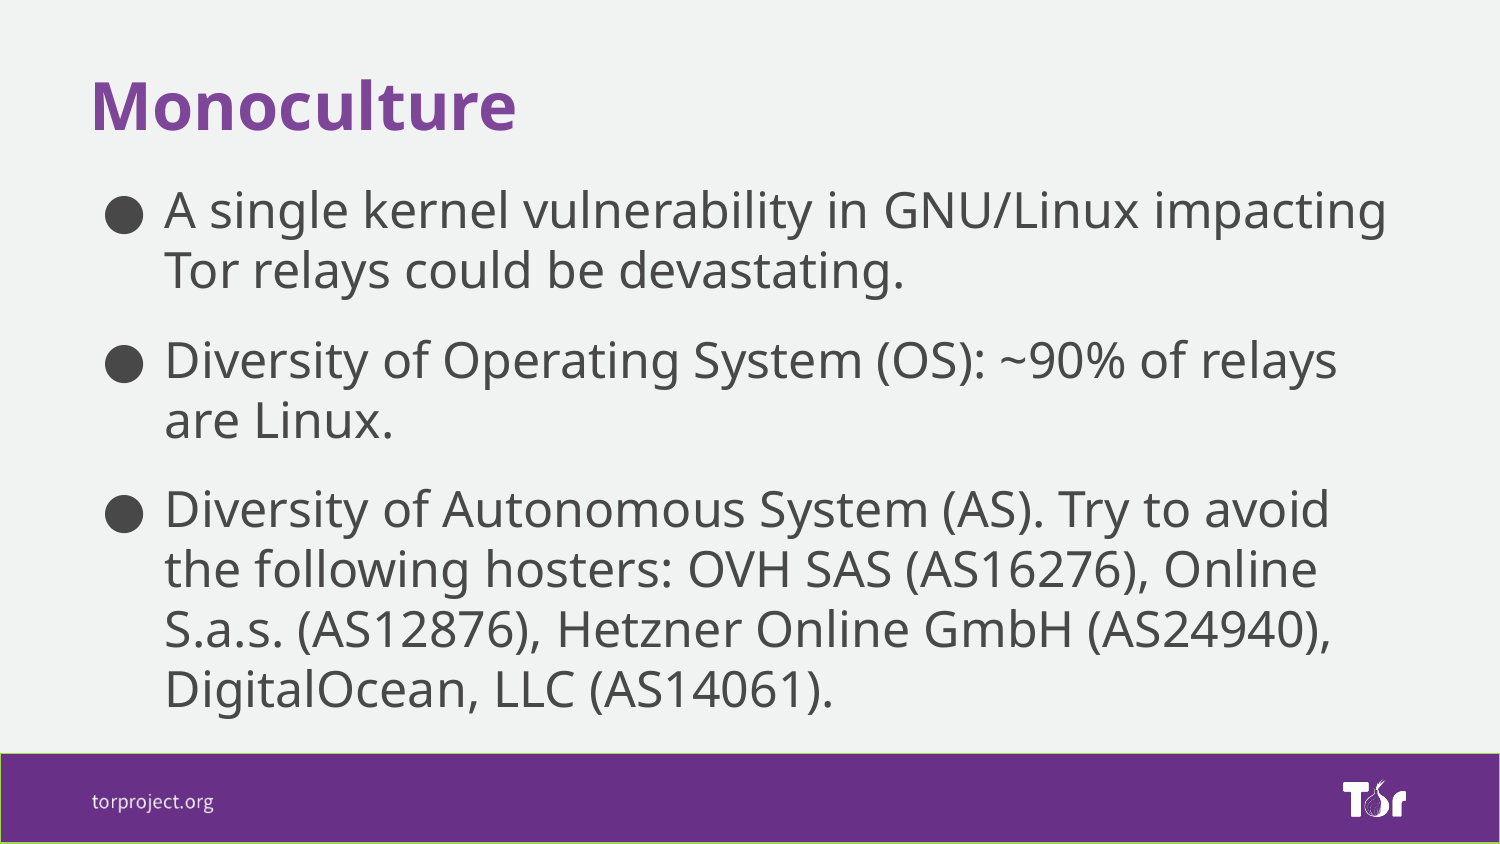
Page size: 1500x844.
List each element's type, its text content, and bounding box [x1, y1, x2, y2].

text_box Monoculture [75, 33, 1425, 171]
picture [75, 780, 604, 821]
picture [1343, 778, 1406, 817]
text_box A single kernel vulnerability in GNU/Linux impacting Tor relays could be devastating. Diversity of Operating System (OS): ~90% of relays are Linux. Diversity of Autonomous System (AS). Try to avoid the following hosters: OVH SAS (AS16276), Online S.a.s. (AS12876), Hetzner Online GmbH (AS24940), DigitalOcean, LLC (AS14061). [75, 171, 1425, 728]
